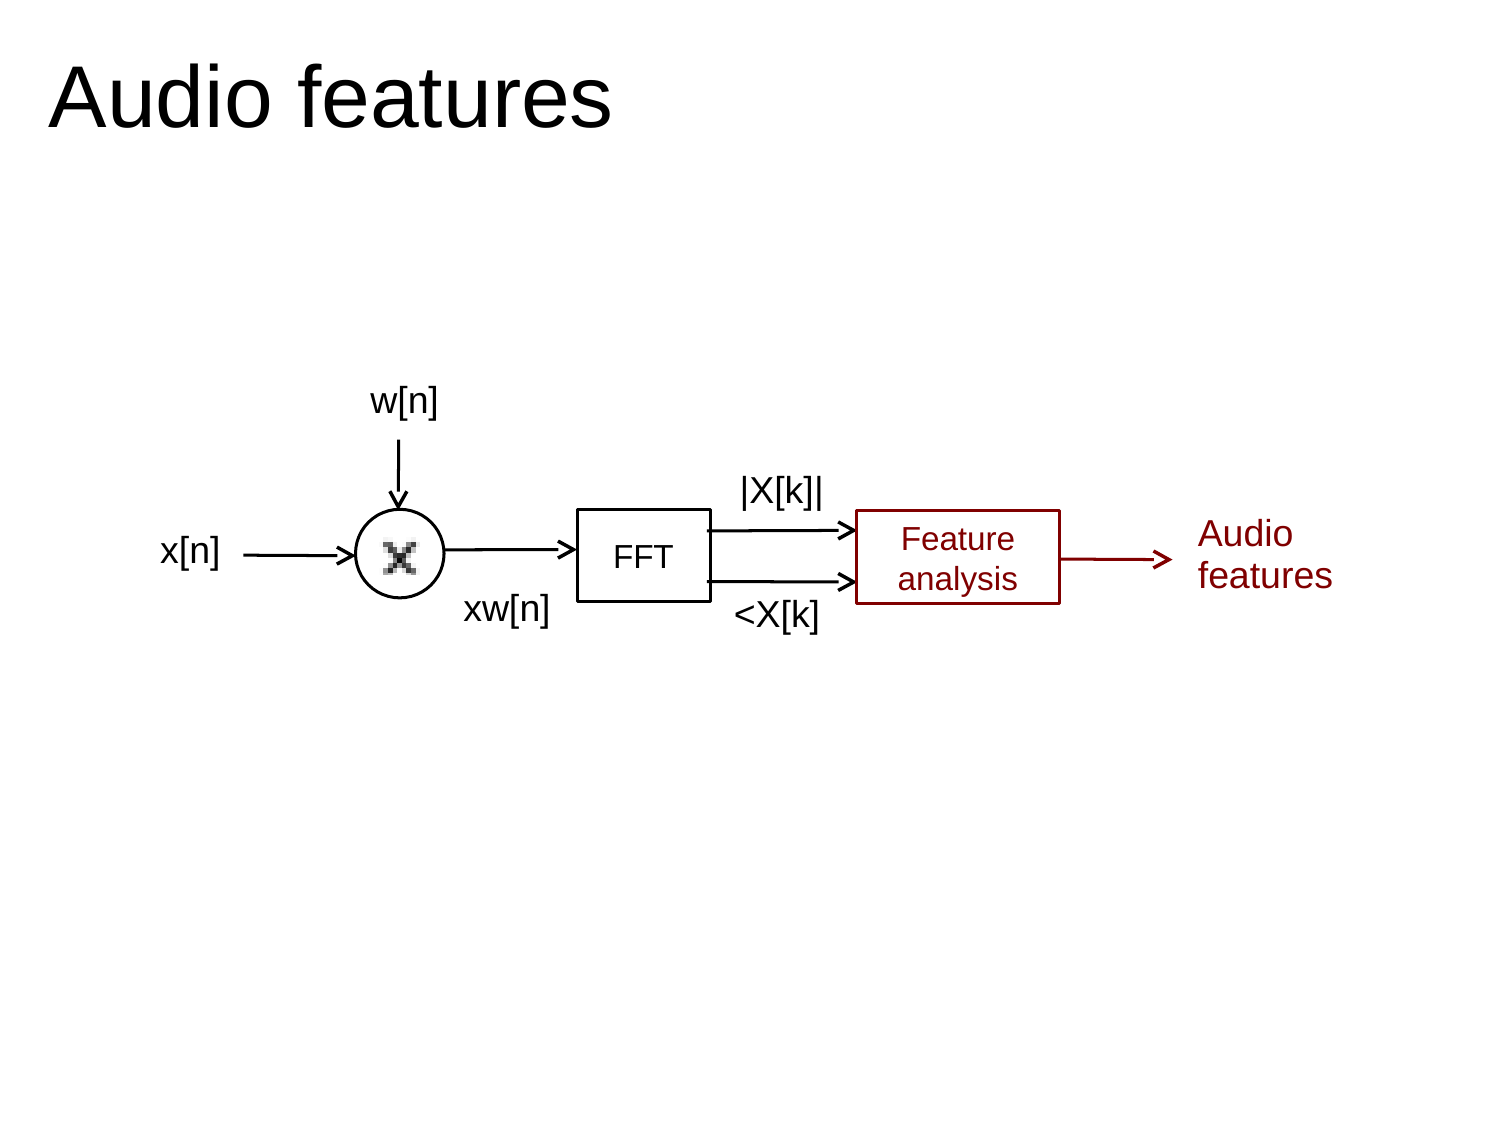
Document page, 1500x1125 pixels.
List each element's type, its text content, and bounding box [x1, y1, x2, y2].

text_box FFT [577, 509, 711, 602]
text_box x[n] [145, 521, 236, 579]
text_box w[n] [355, 372, 455, 430]
text_box Audio features [1183, 505, 1349, 604]
text_box |X[k]| [724, 462, 839, 520]
text_box xw[n] [448, 579, 566, 637]
title Audio features [48, 0, 1408, 202]
picture [370, 522, 425, 575]
text_box <X[k] [718, 586, 836, 644]
text_box Feature analysis [856, 510, 1060, 604]
